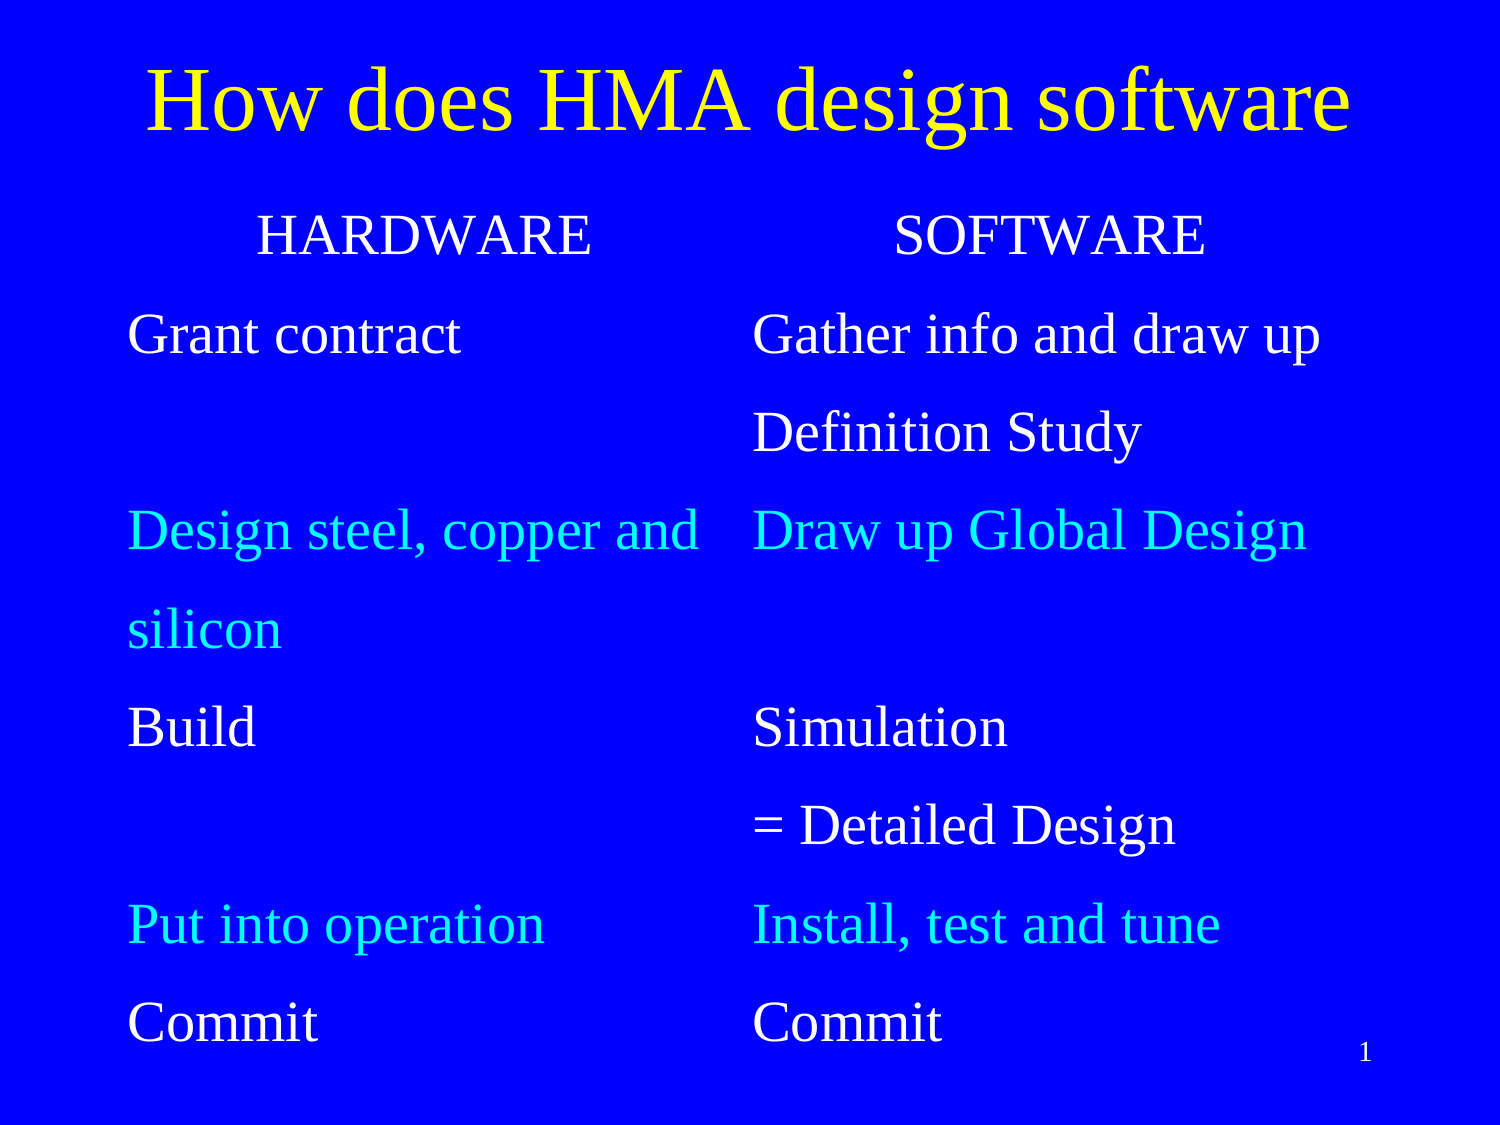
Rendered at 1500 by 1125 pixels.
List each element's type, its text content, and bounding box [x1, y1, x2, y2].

list SOFTWARE Gather info and draw up Definition Study Draw up Global Design Simulation = Detailed Design Install, test and tune Commit [737, 174, 1363, 1063]
title How does HMA design software [112, 0, 1388, 188]
list HARDWARE Grant contract Design steel, copper and silicon Build Put into operation Commit [112, 174, 737, 1063]
